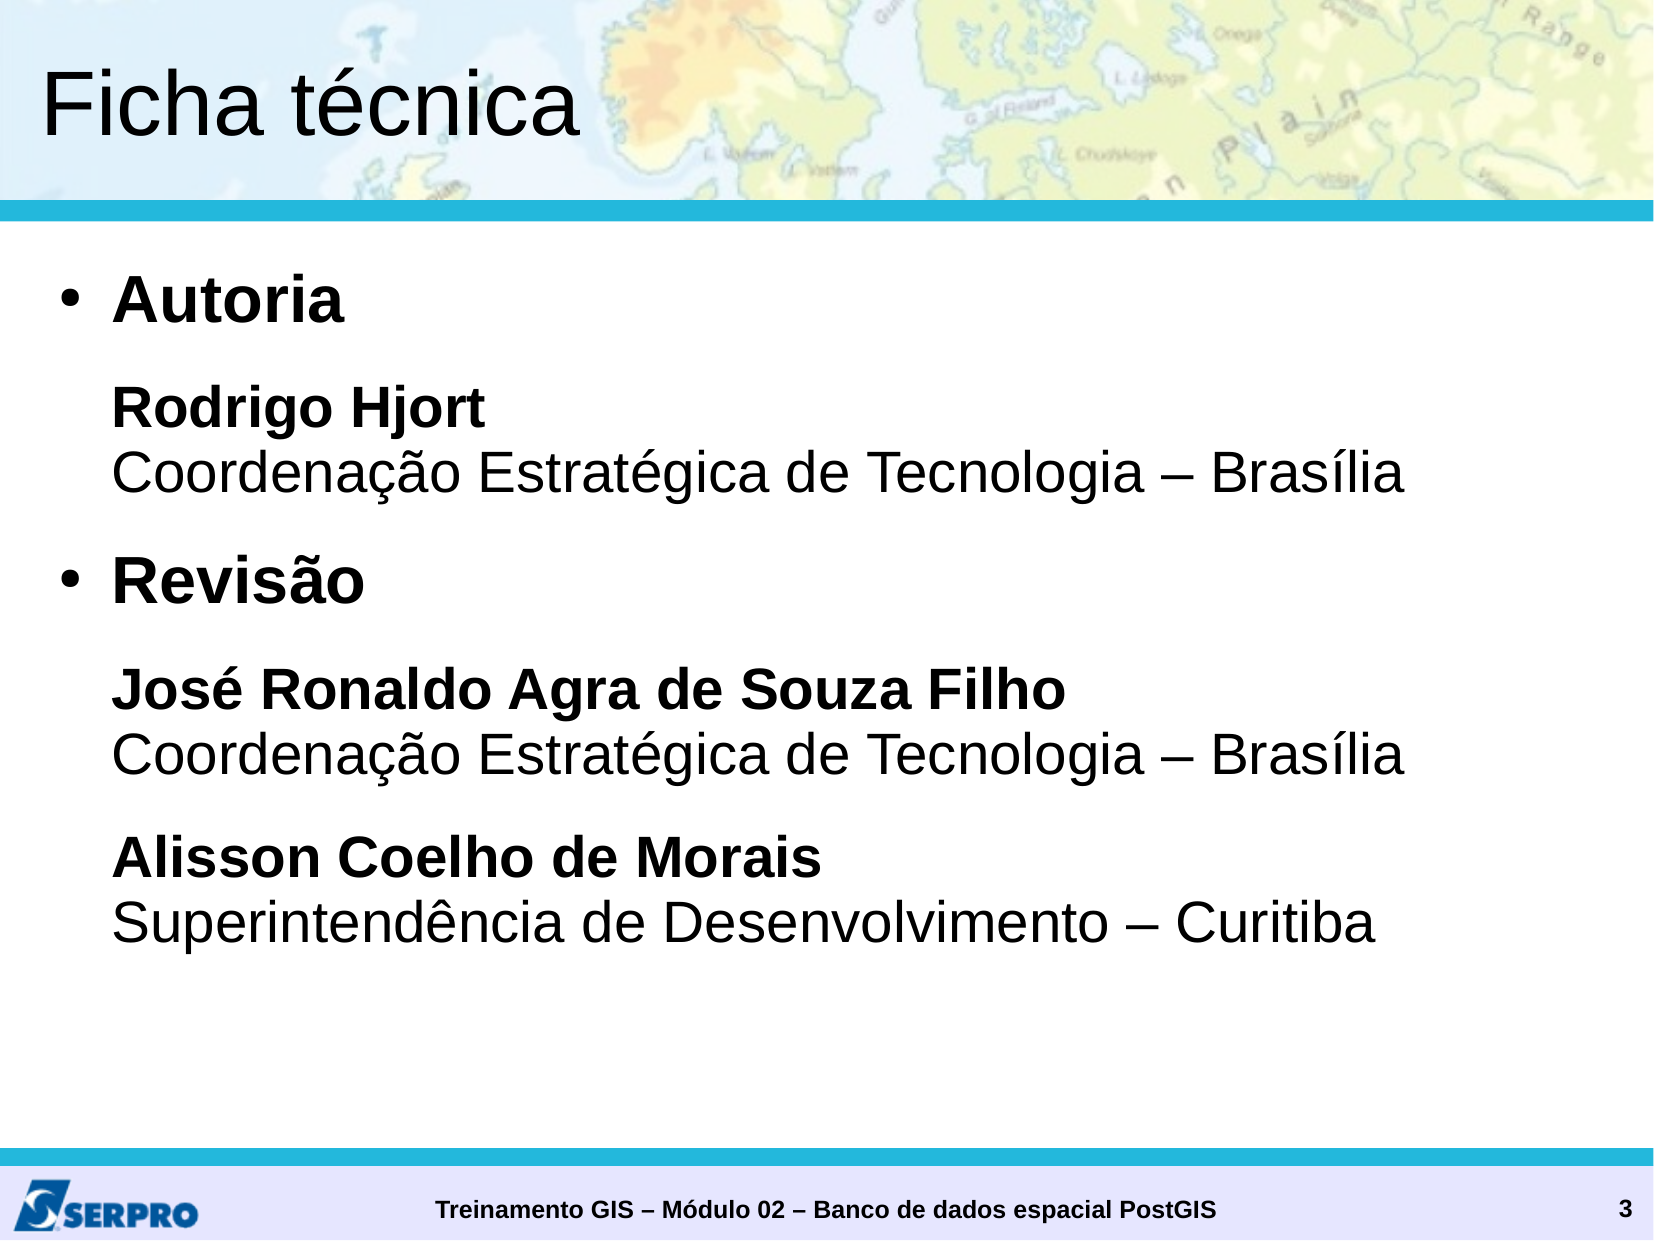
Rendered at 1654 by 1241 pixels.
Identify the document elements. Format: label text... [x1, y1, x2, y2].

picture [10, 1177, 201, 1235]
list Autoria Rodrigo Hjort Coordenação Estratégica de Tecnologia – Brasília Revisão José Ronaldo Agra de Souza Filho Coordenação Estratégica de Tecnologia – Brasília Alisson Coelho de Morais Superintendência de Desenvolvimento – Curitiba [40, 261, 1616, 1109]
title Ficha técnica [40, 49, 1614, 159]
